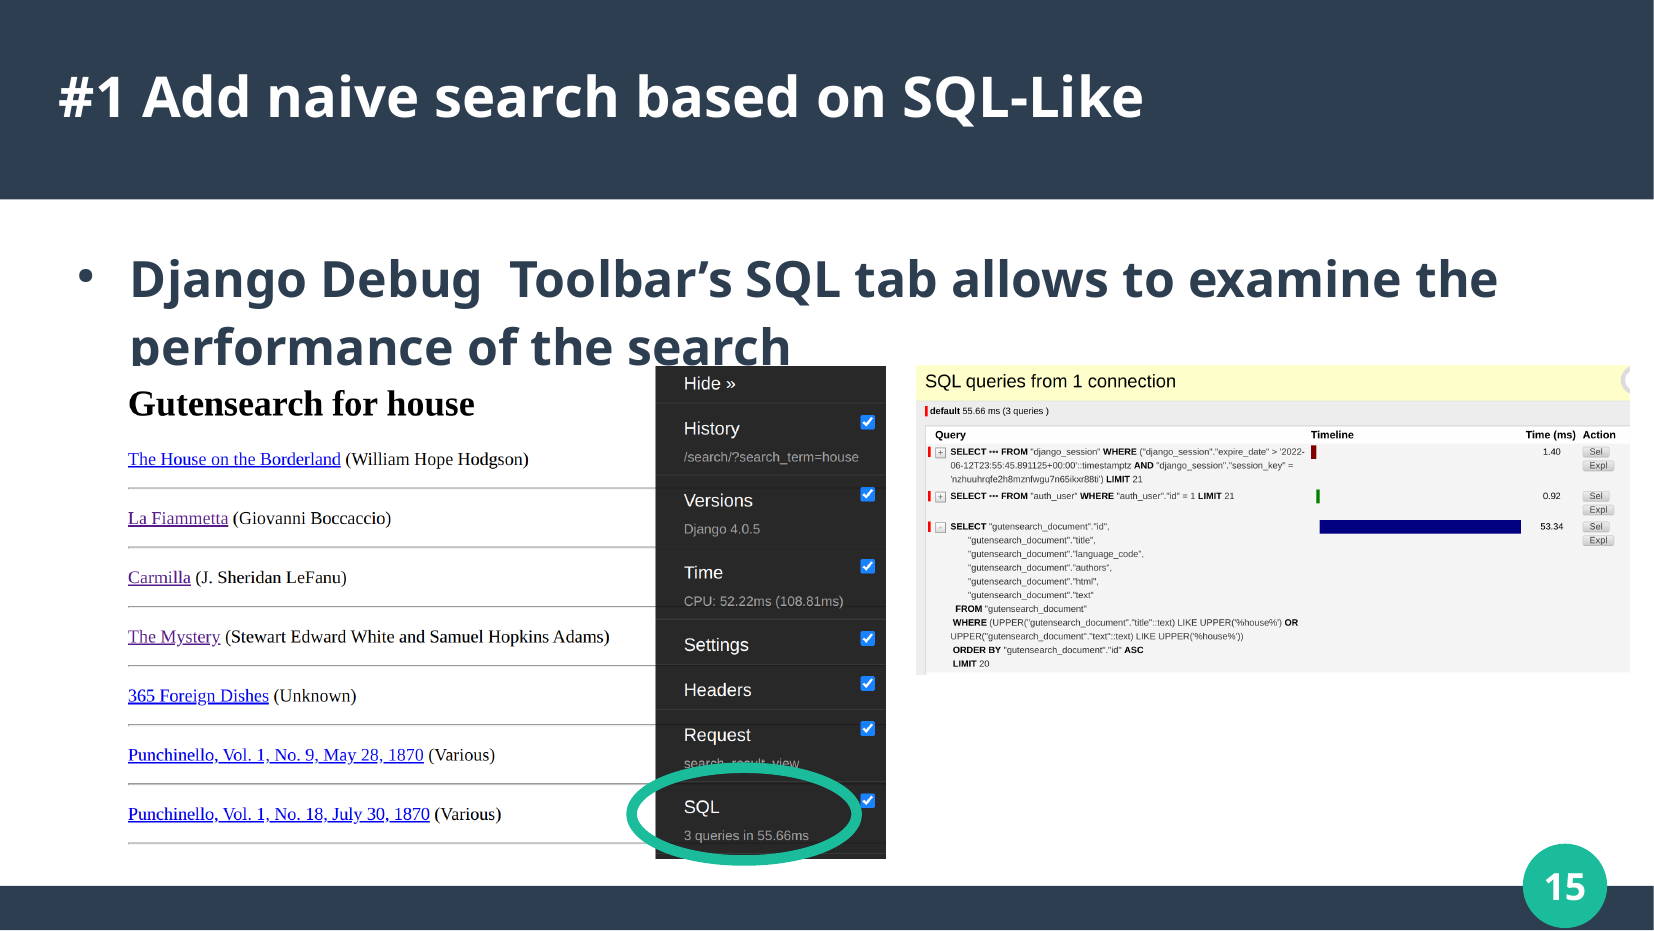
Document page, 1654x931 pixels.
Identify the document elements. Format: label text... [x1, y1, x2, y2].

picture [637, 773, 851, 855]
title #1 Add naive search based on SQL-Like [59, 37, 1595, 155]
picture [122, 366, 886, 859]
picture [916, 365, 1630, 676]
list Django Debug Toolbar’s SQL tab allows to examine the performance of the search [59, 243, 1613, 526]
